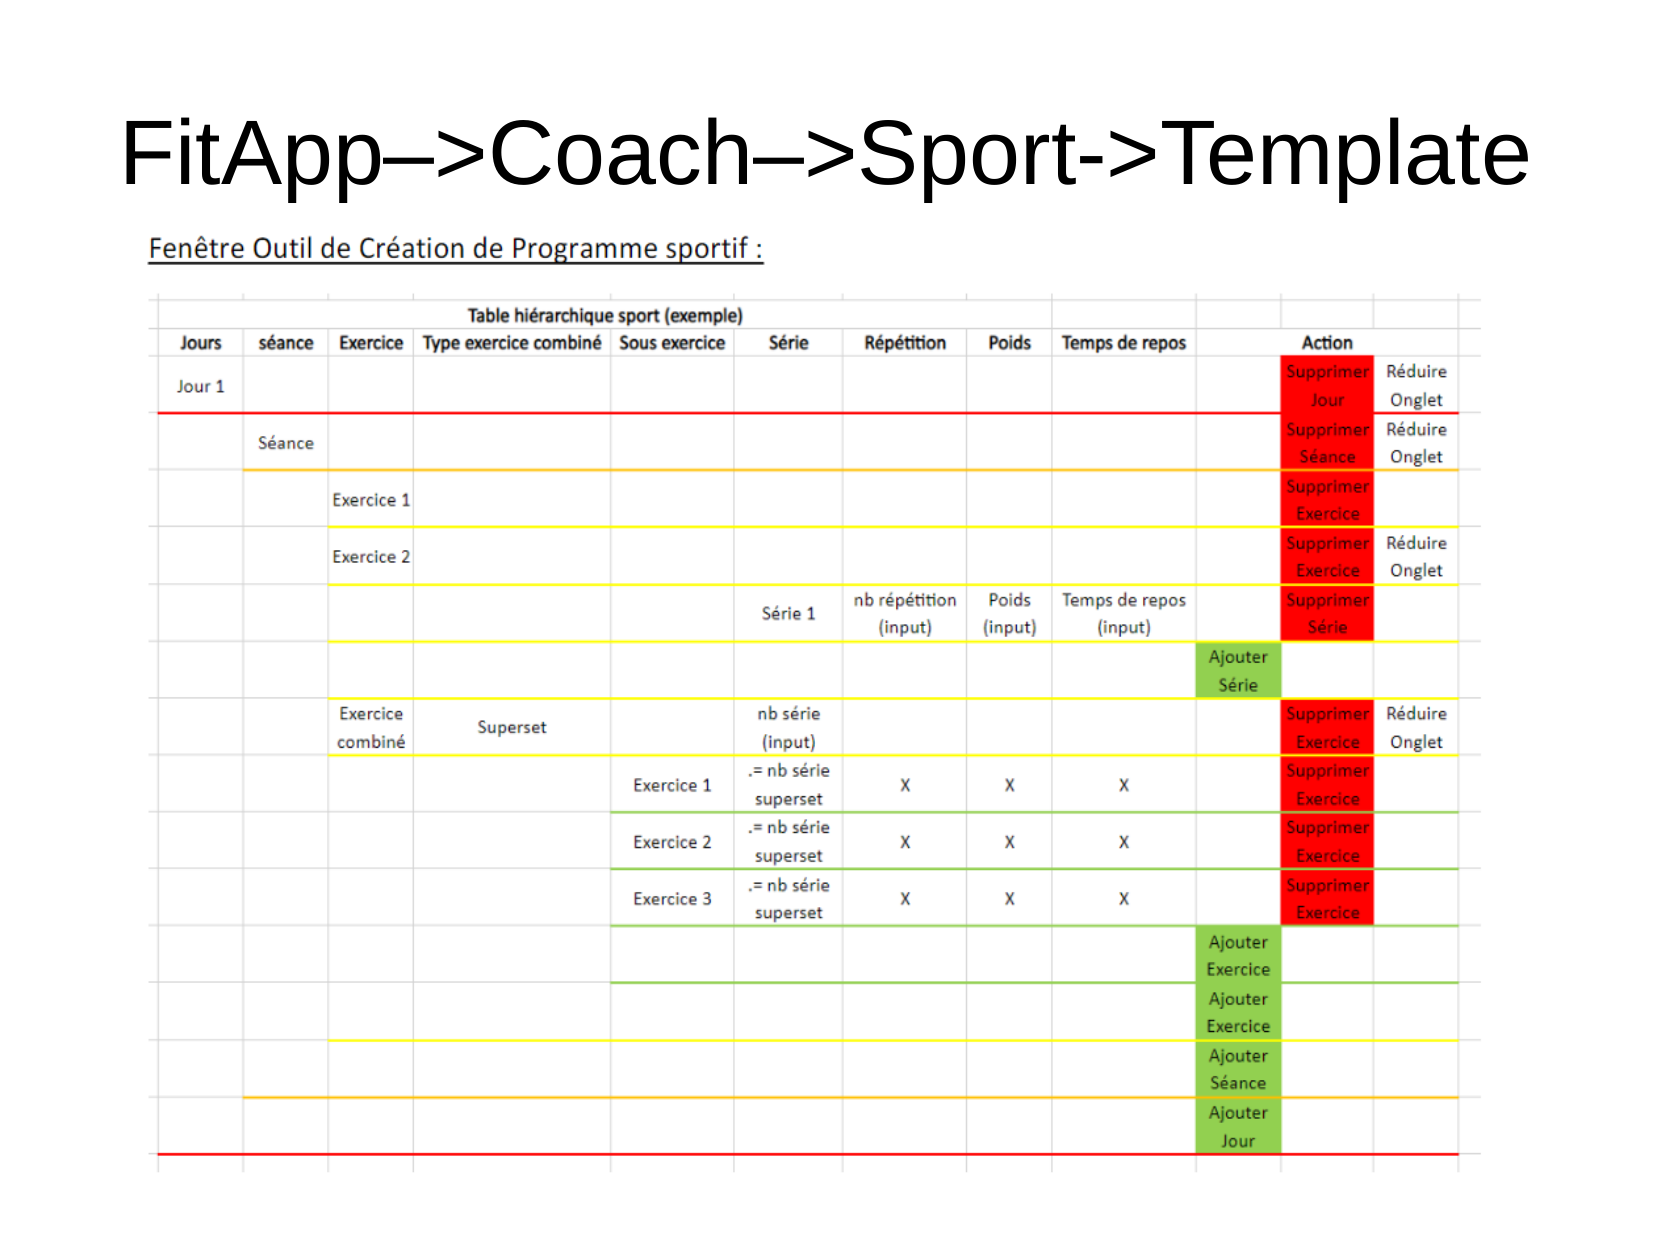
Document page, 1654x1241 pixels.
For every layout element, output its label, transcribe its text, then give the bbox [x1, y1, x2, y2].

picture [129, 210, 1485, 1182]
title FitApp–>Coach–>Sport->Template [82, 49, 1571, 257]
